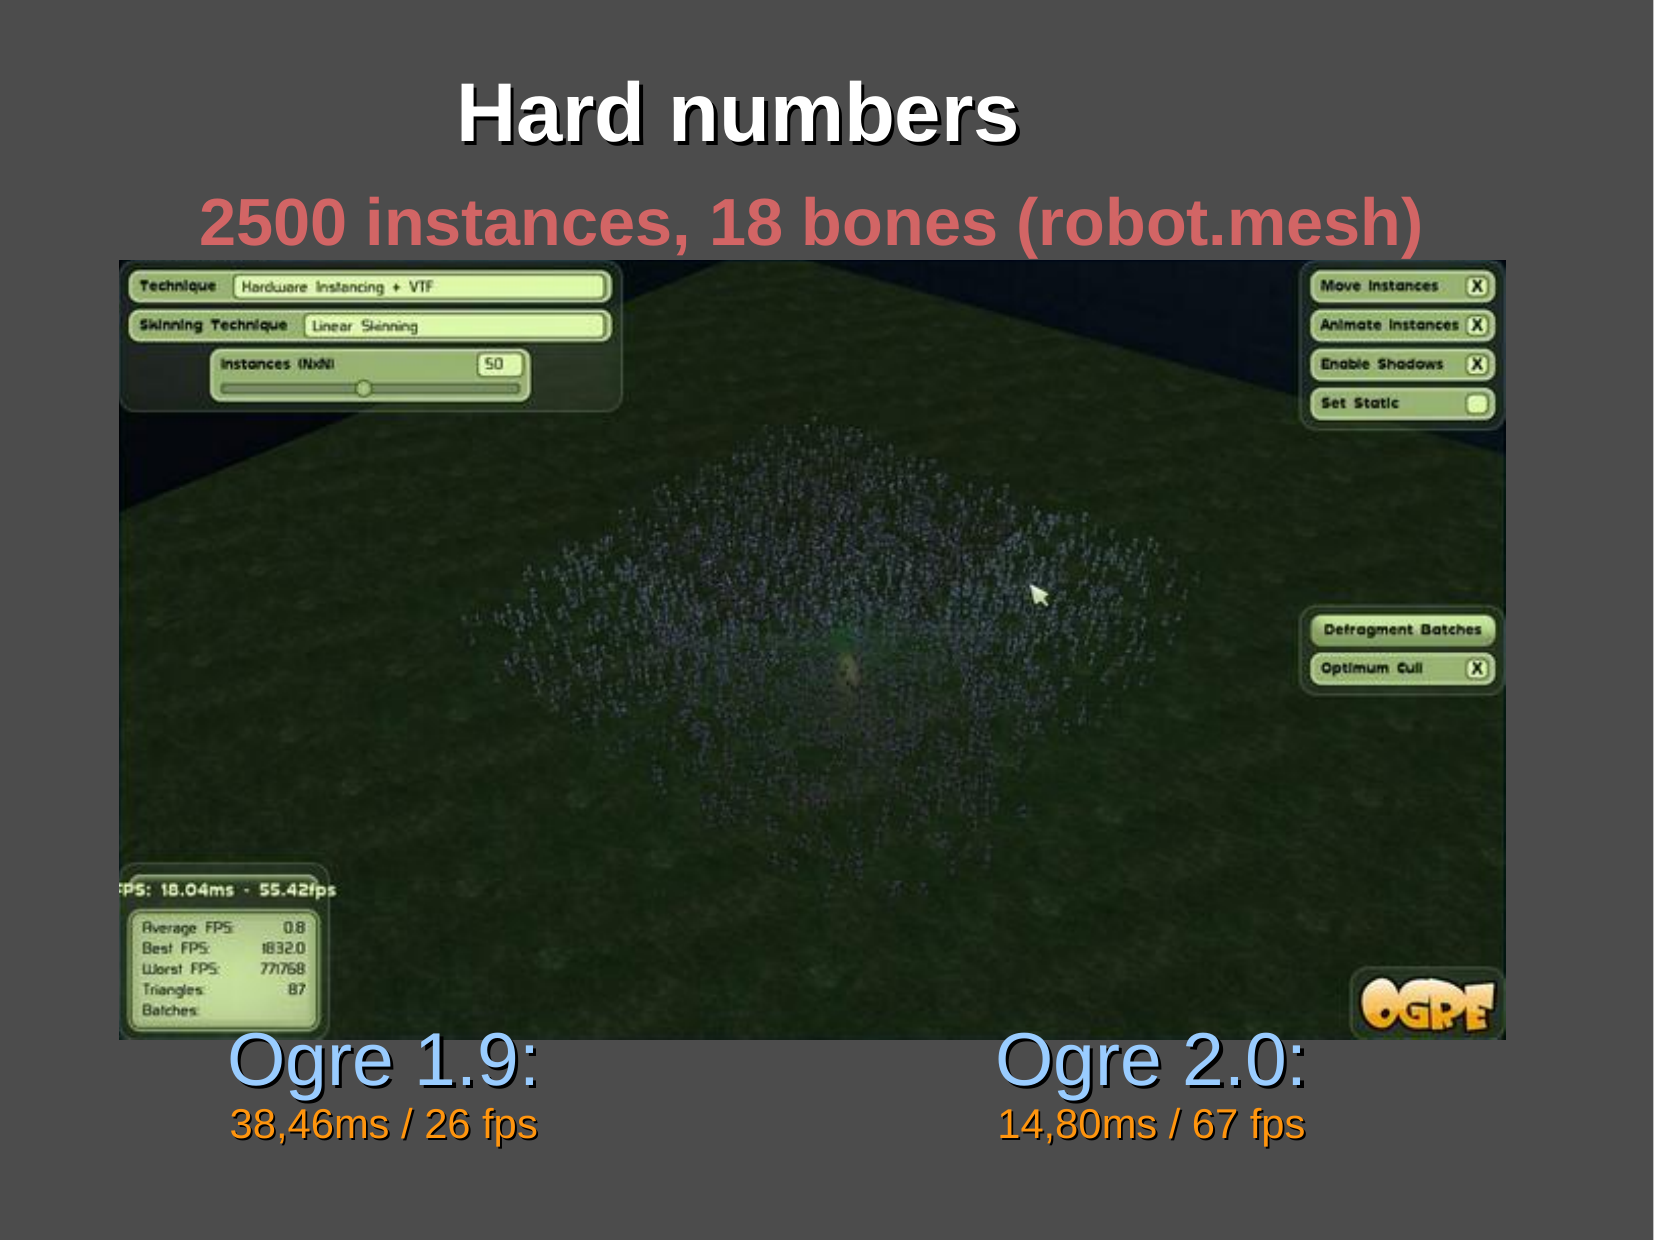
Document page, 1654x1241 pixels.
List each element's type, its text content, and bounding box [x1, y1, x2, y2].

picture [119, 267, 1506, 1040]
text_box Ogre 1.9: 38,46ms / 26 fps [118, 1009, 650, 1158]
text_box 2500 instances, 18 bones (robot.mesh) [59, 177, 1565, 267]
text_box Ogre 2.0: 14,80ms / 67 fps [885, 1009, 1418, 1158]
text_box Hard numbers [369, 59, 1108, 168]
